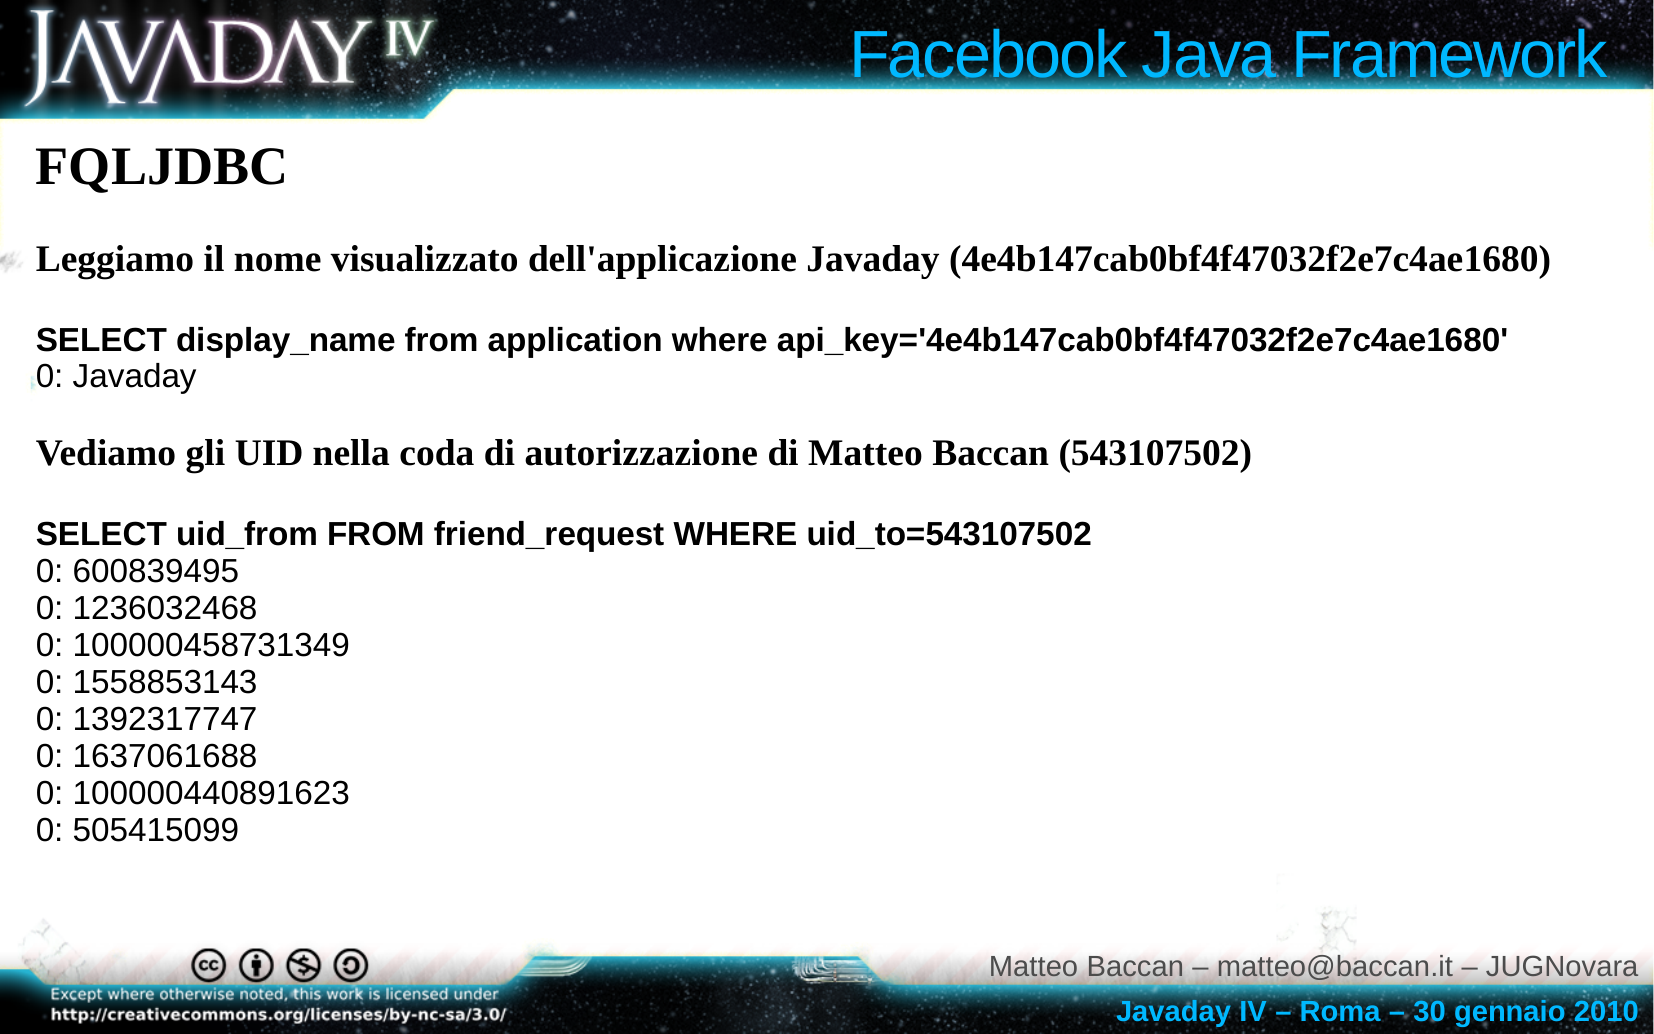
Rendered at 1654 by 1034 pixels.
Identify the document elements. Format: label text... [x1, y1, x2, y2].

picture [0, 0, 1654, 1034]
text_box FQLJDBC Leggiamo il nome visualizzato dell'applicazione Javaday (4e4b147cab0bf4f47032f2e7c4ae1680) SELECT display_name from application where api_key='4e4b147cab0bf4f47032f2e7c4ae1680' 0: Javaday Vediamo gli UID nella coda di autorizzazione di Matteo Baccan (543107502) SELECT uid_from FROM friend_request WHERE uid_to=543107502 0: 600839495 0: 1236032468 0: 100000458731349 0: 1558853143 0: 1392317747 0: 1637061688 0: 100000440891623 0: 505415099 [21, 129, 1654, 885]
title Facebook Java Framework [132, 5, 1609, 103]
